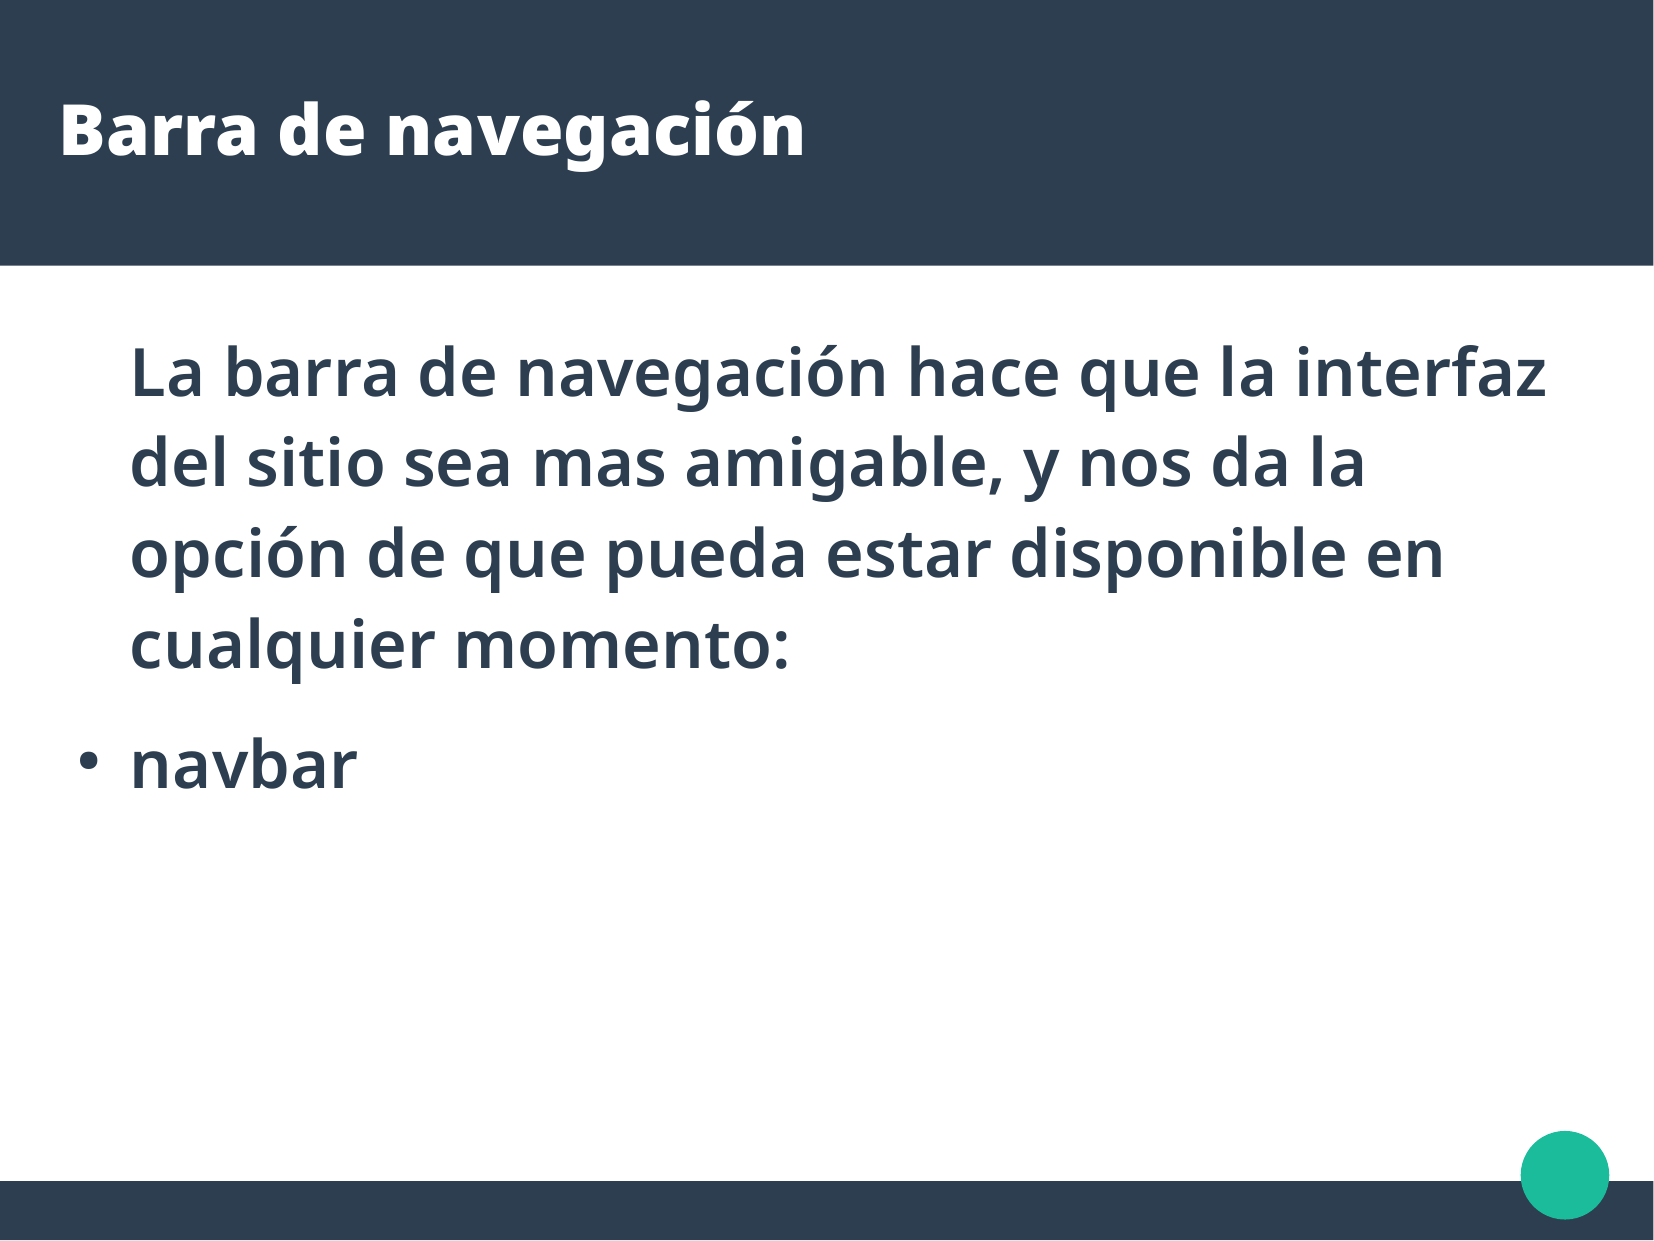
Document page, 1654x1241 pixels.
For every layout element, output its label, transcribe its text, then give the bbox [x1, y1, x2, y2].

title Barra de navegación [59, 49, 1595, 207]
list La barra de navegación hace que la interfaz del sitio sea mas amigable, y nos da la opción de que pueda estar disponible en cualquier momento: navbar [59, 324, 1595, 1152]
